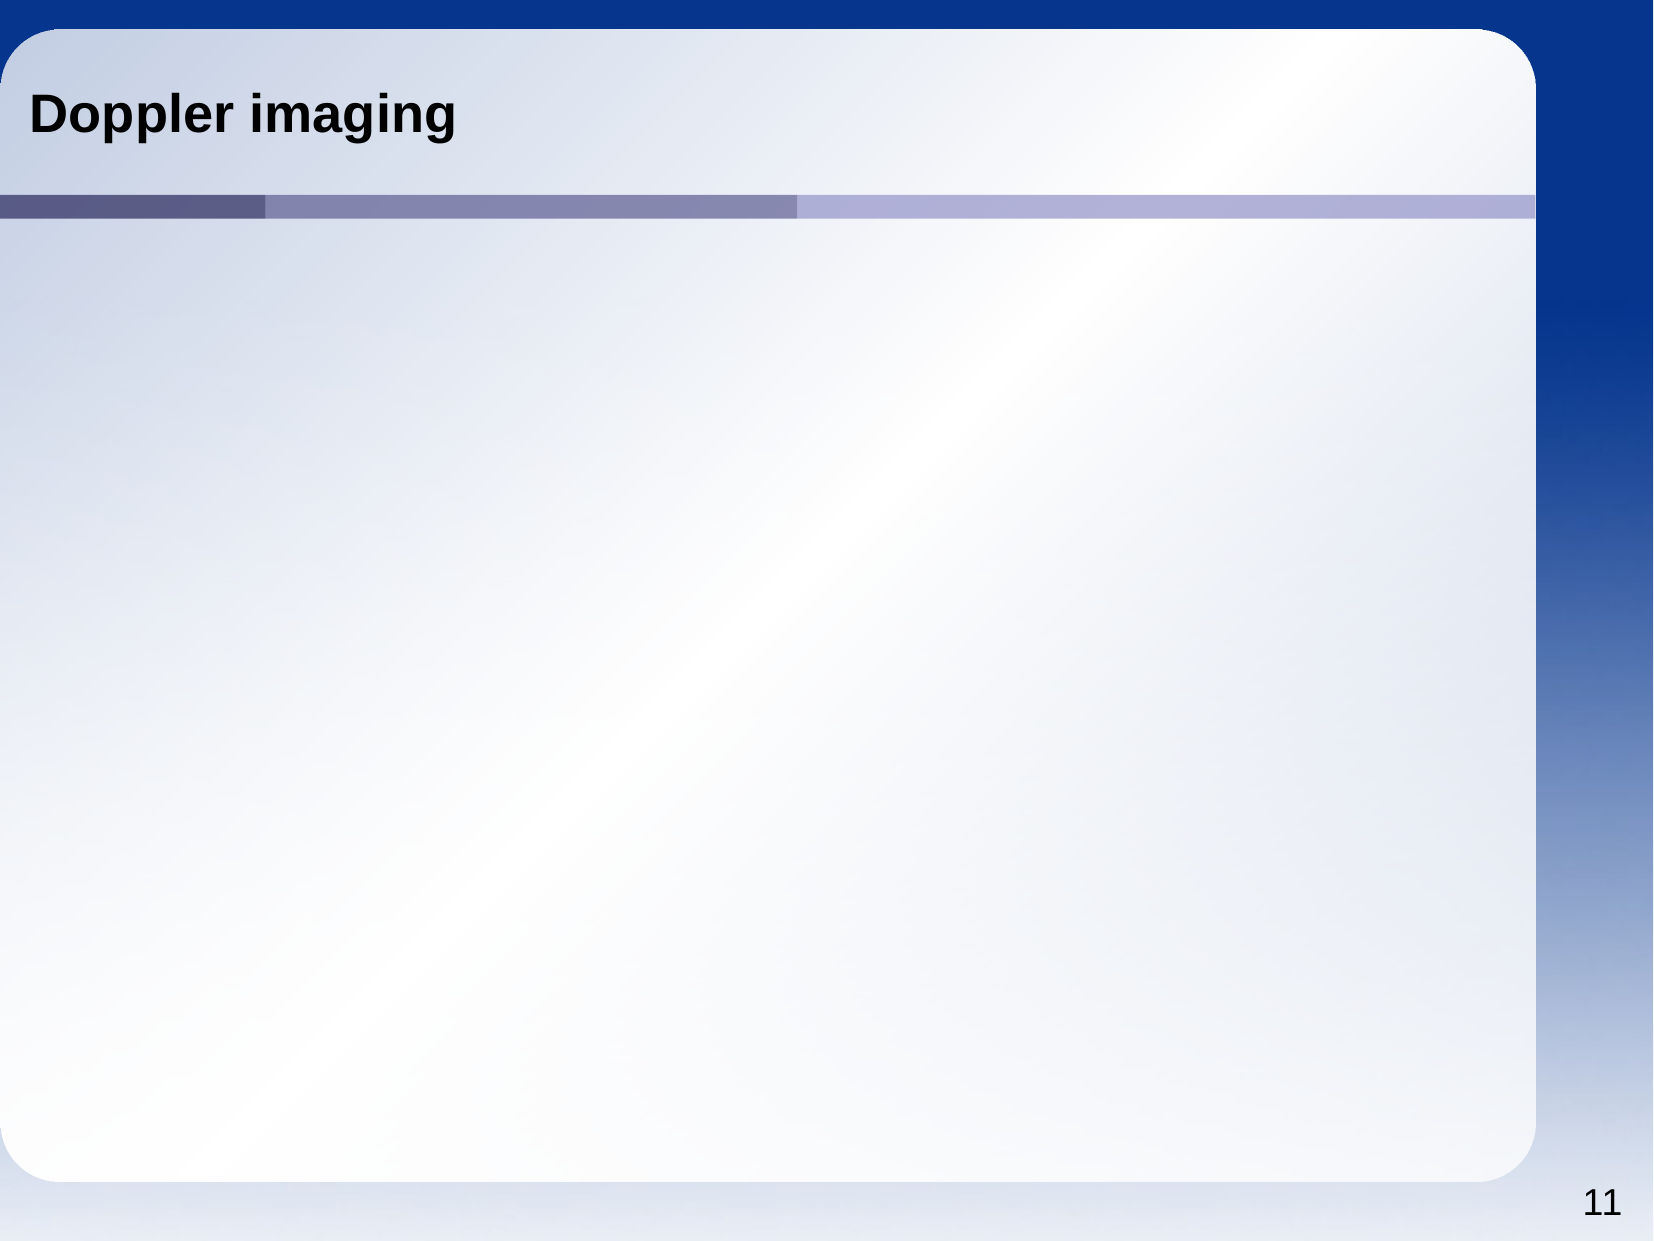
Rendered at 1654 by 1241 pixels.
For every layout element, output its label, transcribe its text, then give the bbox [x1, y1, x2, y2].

title Doppler imaging [29, 49, 1506, 178]
picture [0, 0, 1654, 1241]
